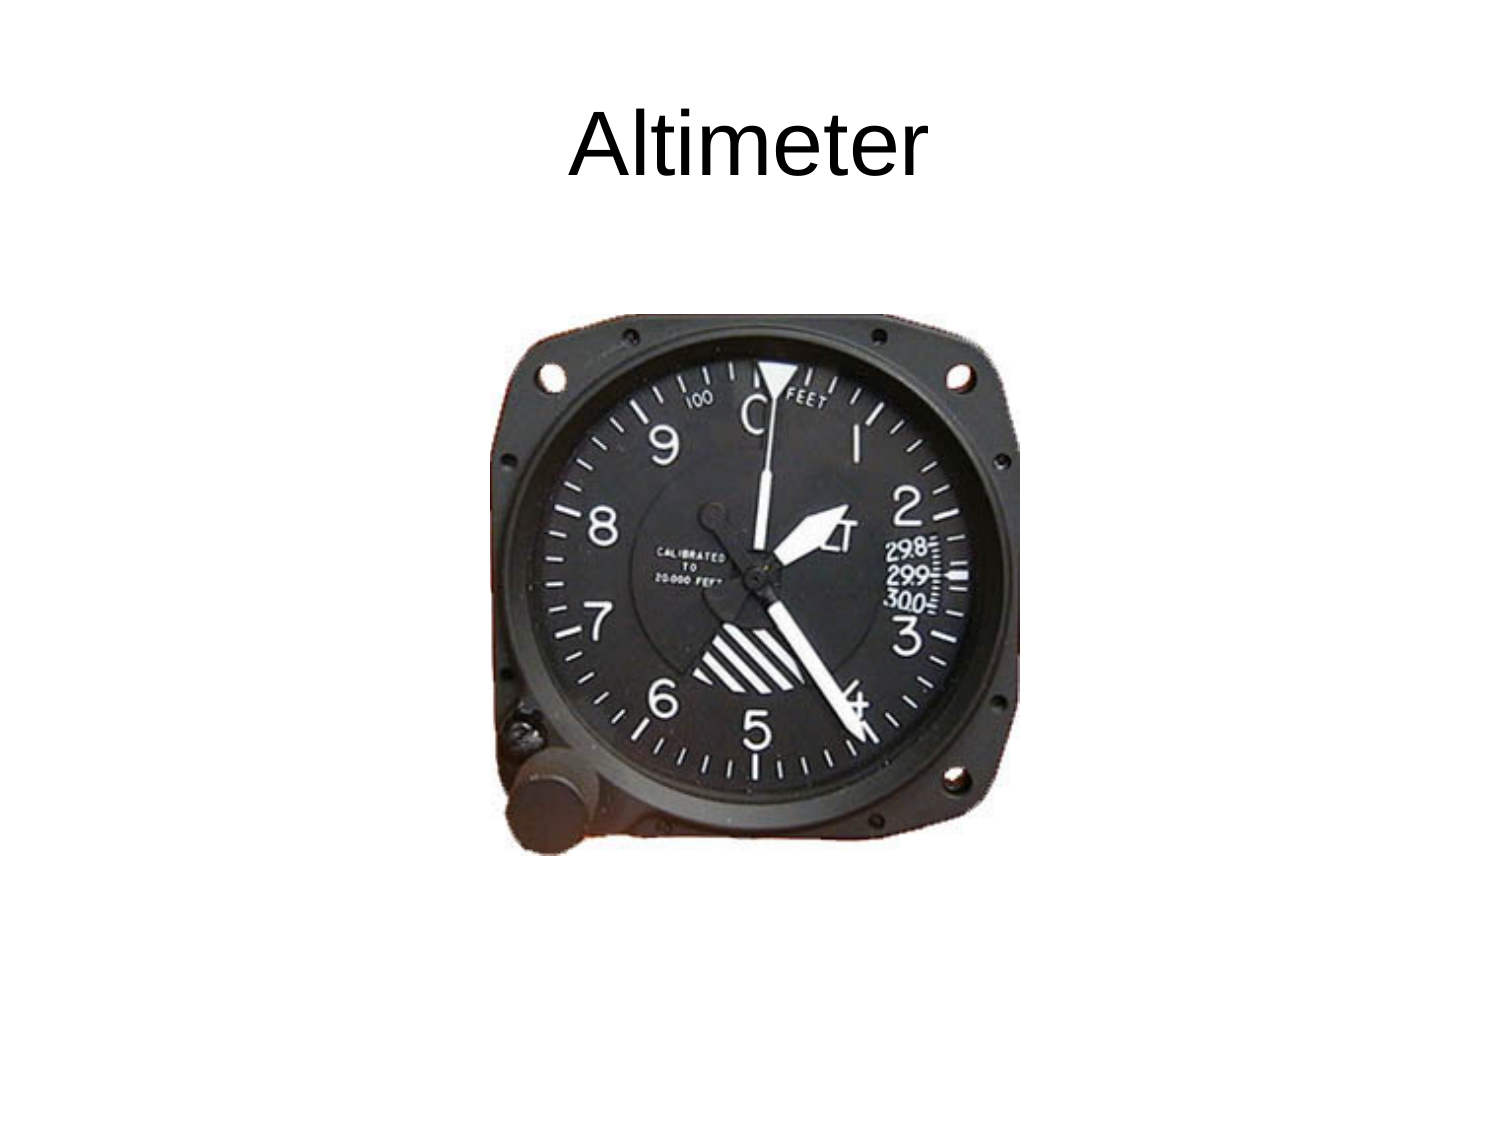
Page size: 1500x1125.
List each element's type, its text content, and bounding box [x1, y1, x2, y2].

text_box [490, 314, 1020, 857]
title Altimeter [75, 45, 1426, 233]
